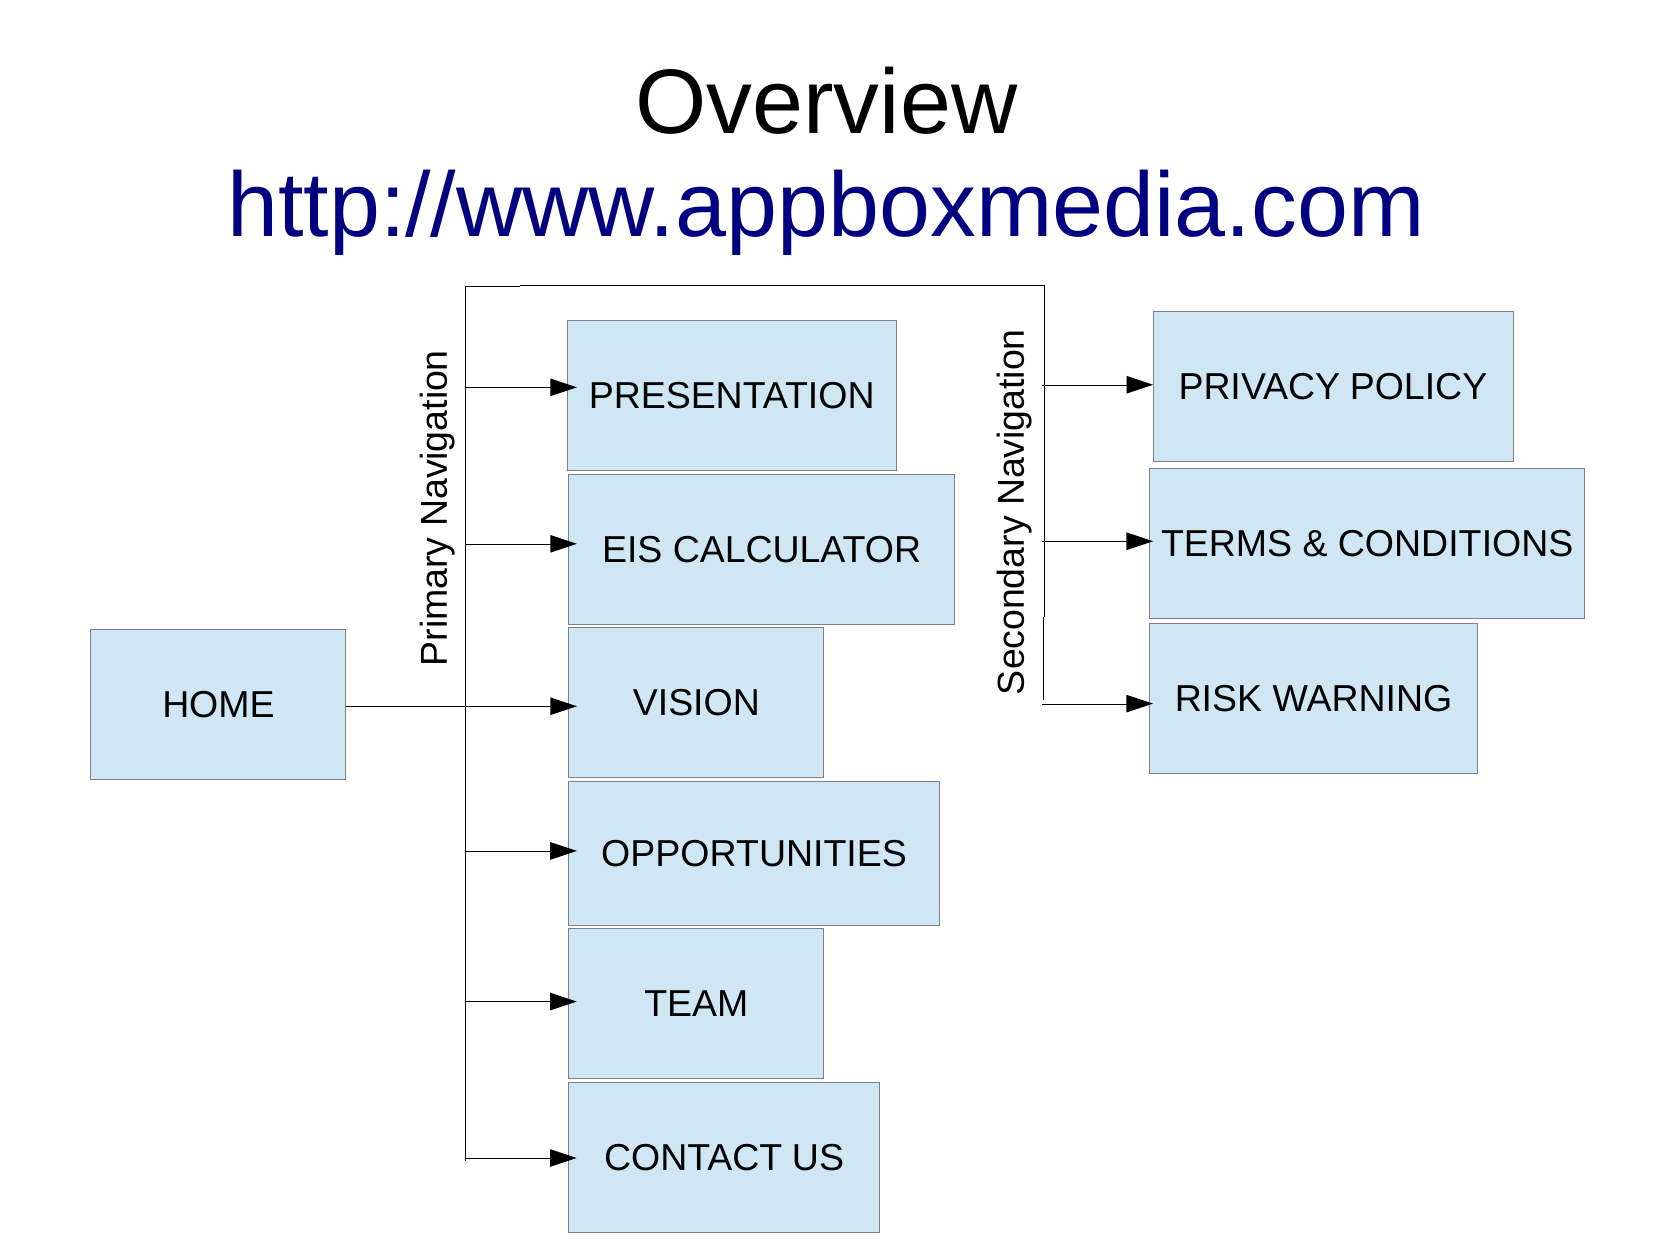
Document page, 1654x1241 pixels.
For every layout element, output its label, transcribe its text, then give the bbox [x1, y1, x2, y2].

text_box OPPORTUNITIES [568, 781, 940, 926]
text_box HOME [90, 629, 346, 780]
text_box TEAM [568, 928, 824, 1079]
text_box PRESENTATION [567, 320, 897, 471]
text_box TERMS & CONDITIONS [1149, 468, 1585, 619]
text_box Secondary Navigation [982, 314, 1040, 710]
text_box RISK WARNING [1149, 623, 1478, 774]
text_box EIS CALCULATOR [568, 474, 955, 625]
title Overview http://www.appboxmedia.com [82, 0, 1571, 359]
text_box Primary Navigation [405, 335, 463, 681]
text_box VISION [568, 627, 824, 778]
text_box PRIVACY POLICY [1153, 311, 1514, 462]
text_box CONTACT US [568, 1082, 880, 1233]
